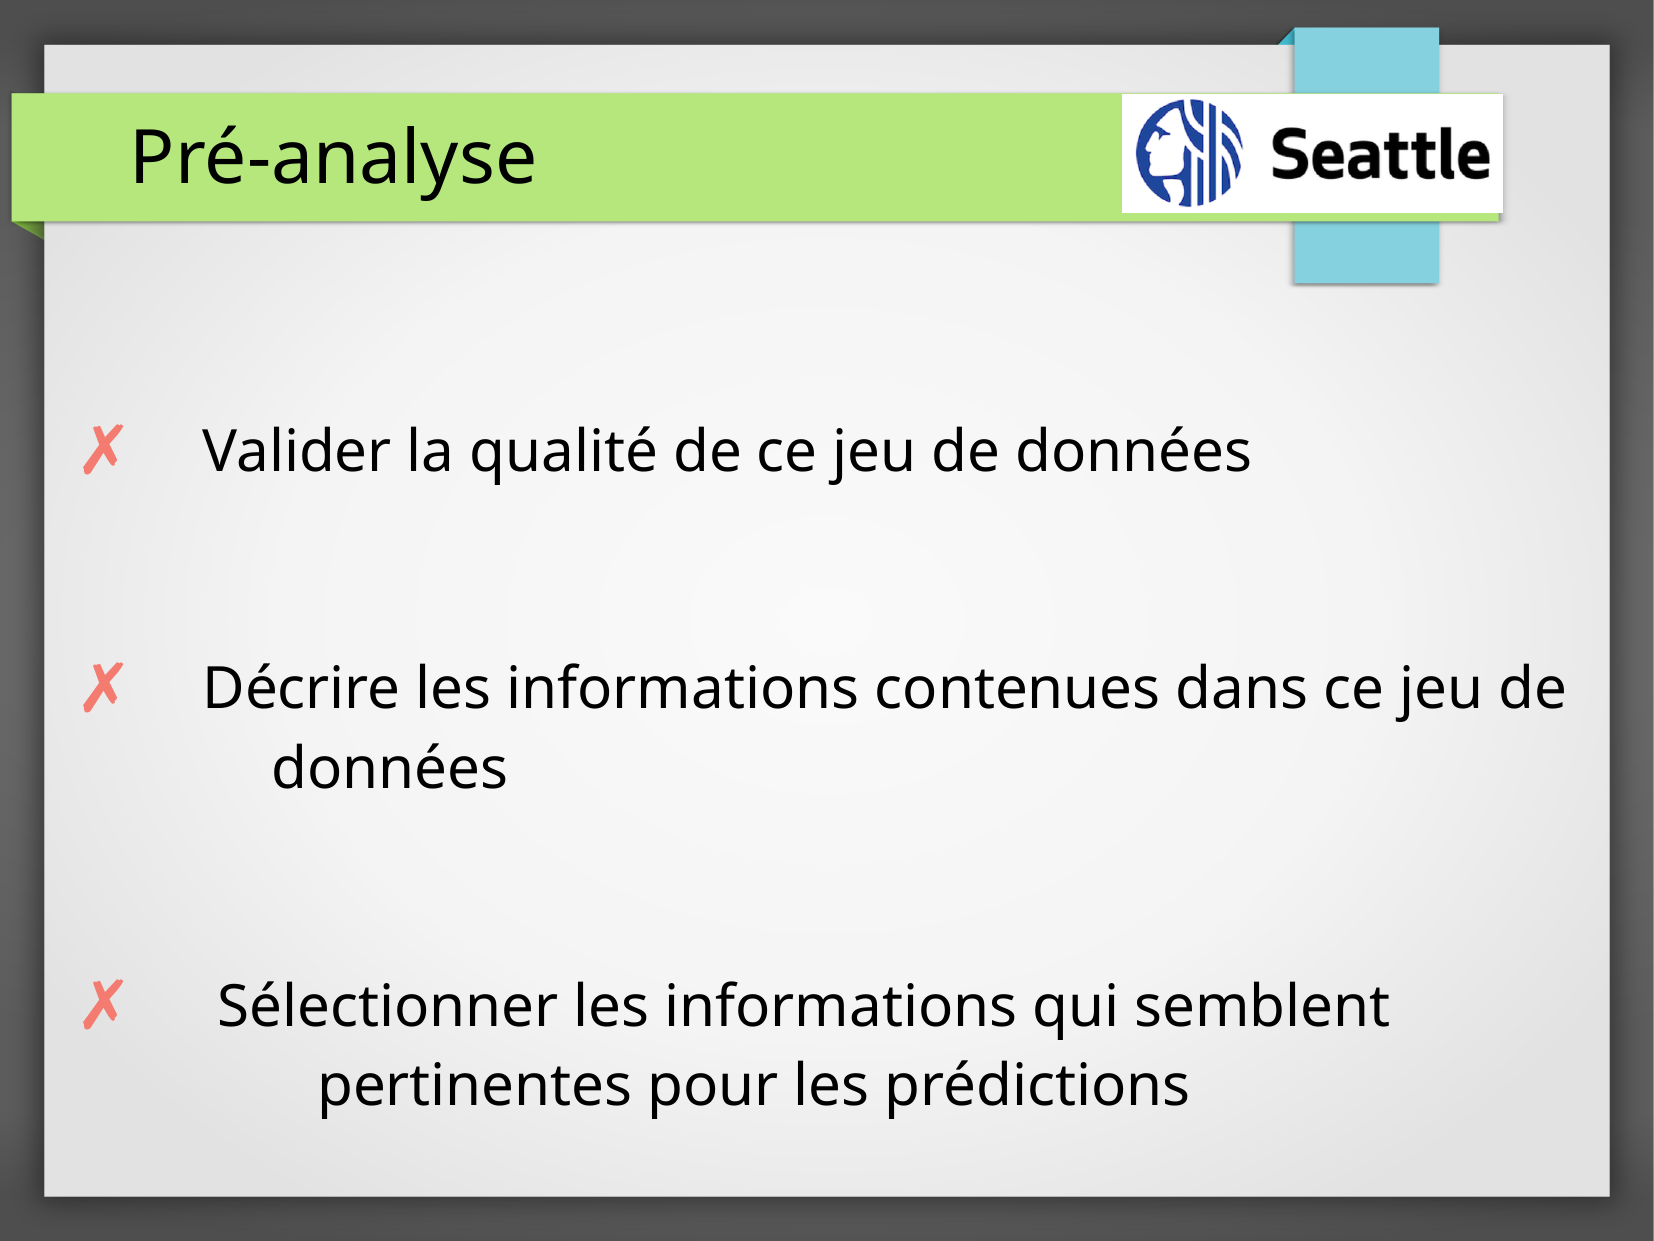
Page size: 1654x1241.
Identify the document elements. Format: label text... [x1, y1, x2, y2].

text_box Valider la qualité de ce jeu de données Décrire les informations contenues dans ce jeu de données Sélectionner les informations qui semblent pertinentes pour les prédictions [69, 401, 1583, 1031]
title Pré-analyse [129, 95, 1312, 214]
picture [0, 0, 1654, 1241]
